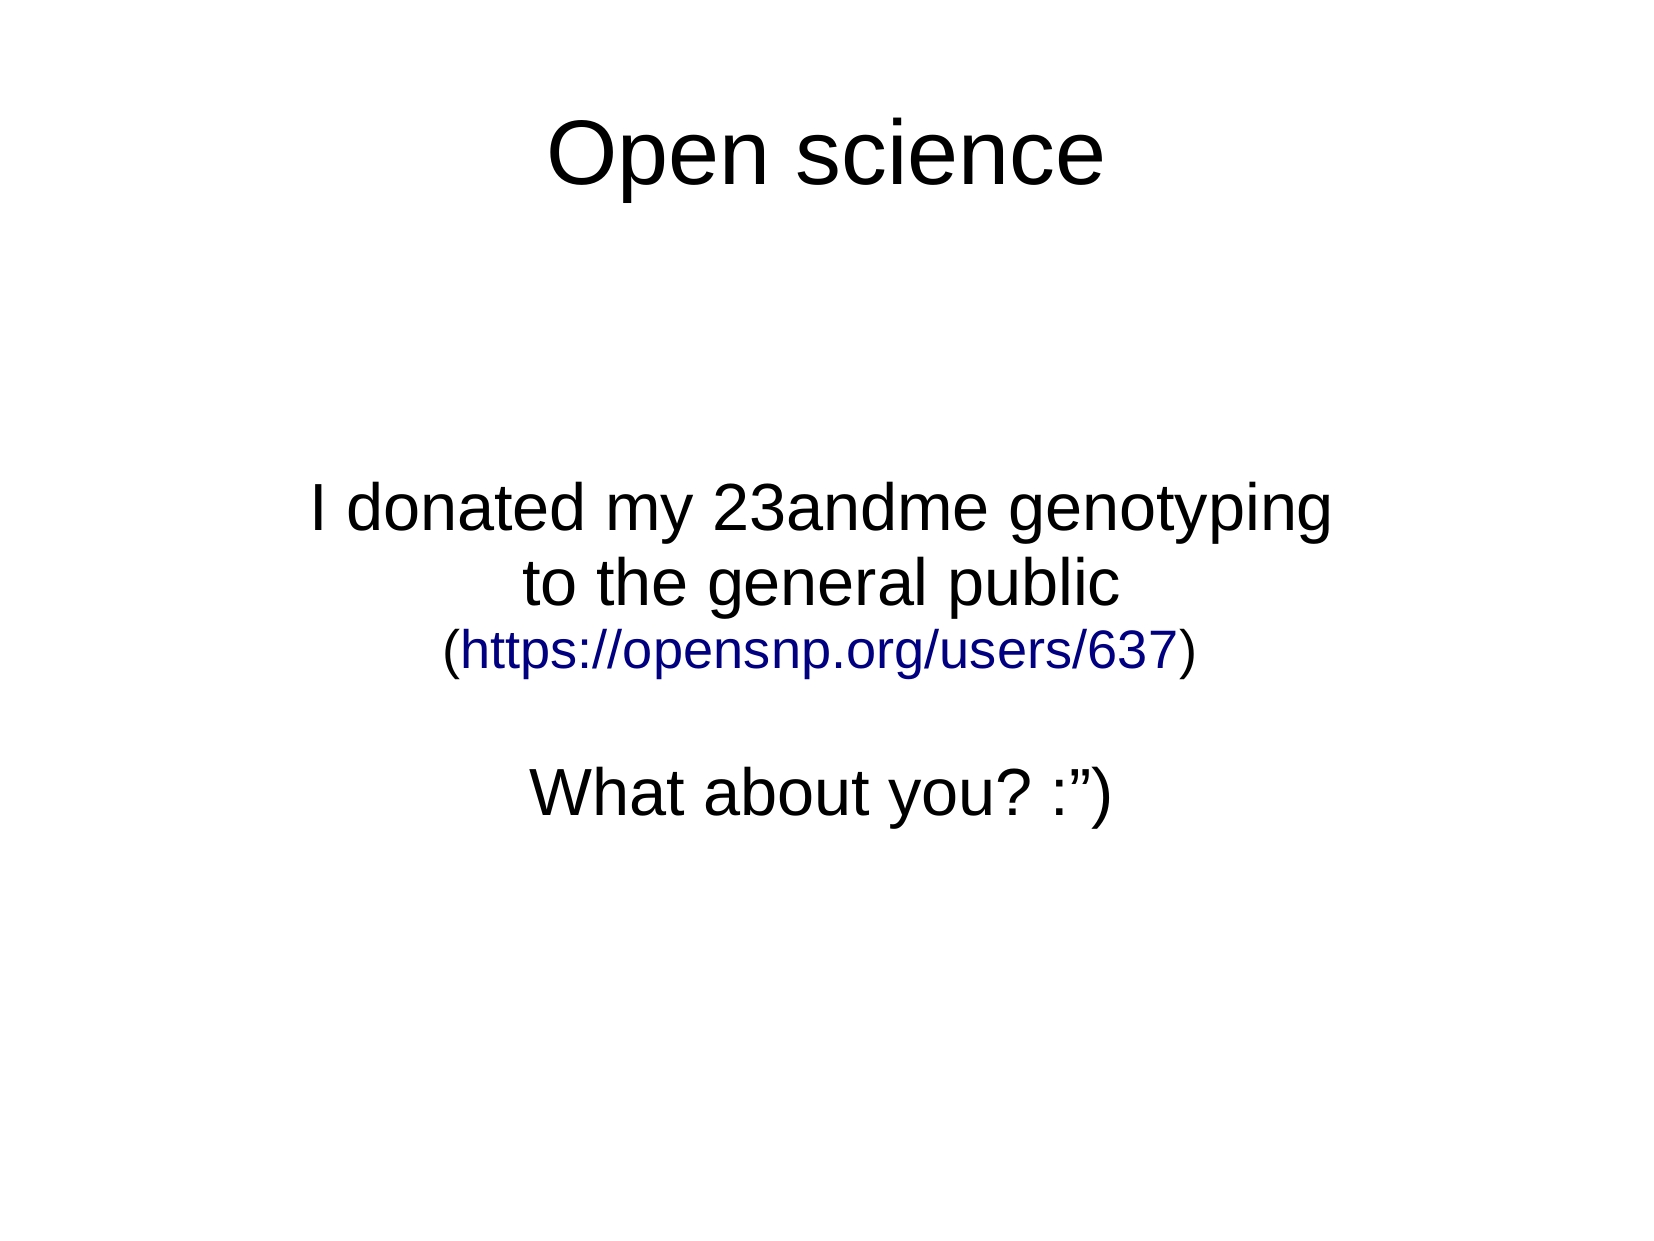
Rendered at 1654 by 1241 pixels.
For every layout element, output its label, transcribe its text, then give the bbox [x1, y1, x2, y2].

title Open science [82, 49, 1571, 257]
subtitle I donated my 23andme genotyping to the general public (https://opensnp.org/users/637) What about you? :”) [82, 290, 1538, 1010]
